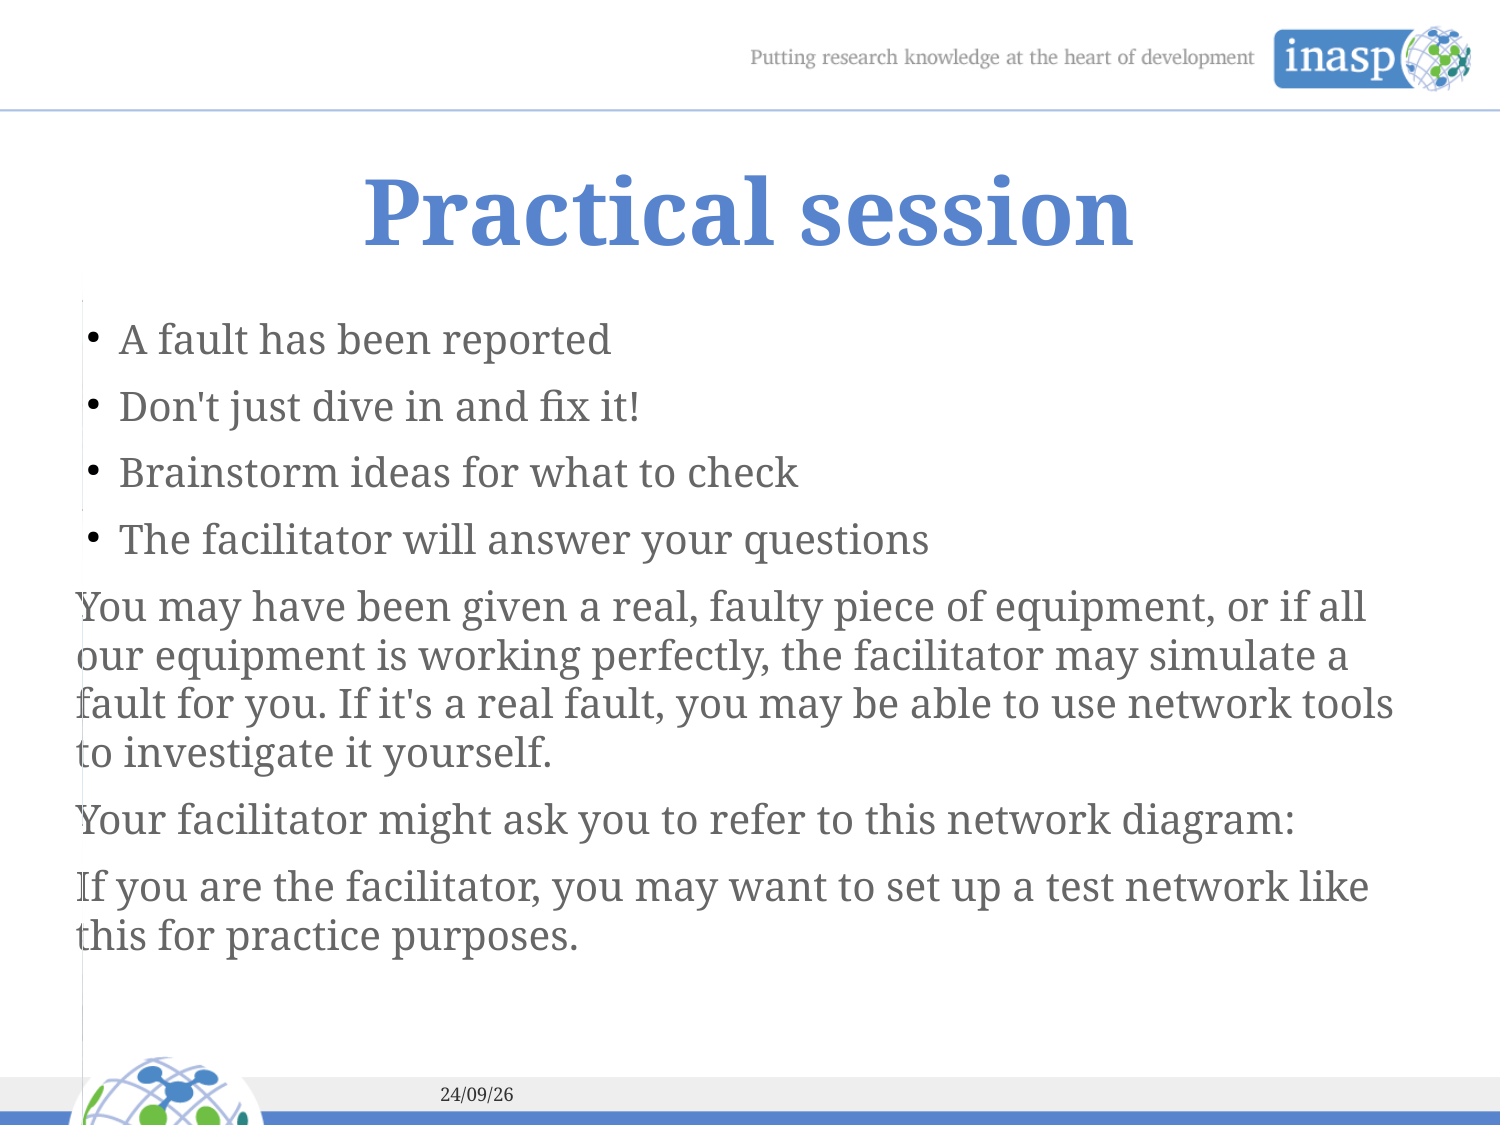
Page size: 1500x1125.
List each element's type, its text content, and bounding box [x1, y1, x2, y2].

list A fault has been reported Don't just dive in and fix it! Brainstorm ideas for what to check The facilitator will answer your questions You may have been given a real, faulty piece of equipment, or if all our equipment is working perfectly, the facilitator may simulate a fault for you. If it's a real fault, you may be able to use network tools to investigate it yourself. Your facilitator might ask you to refer to this network diagram: If you are the facilitator, you may want to set up a test network like this for practice purposes. [83, 313, 1426, 967]
picture [0, 0, 1500, 1125]
title Practical session [75, 129, 1426, 313]
